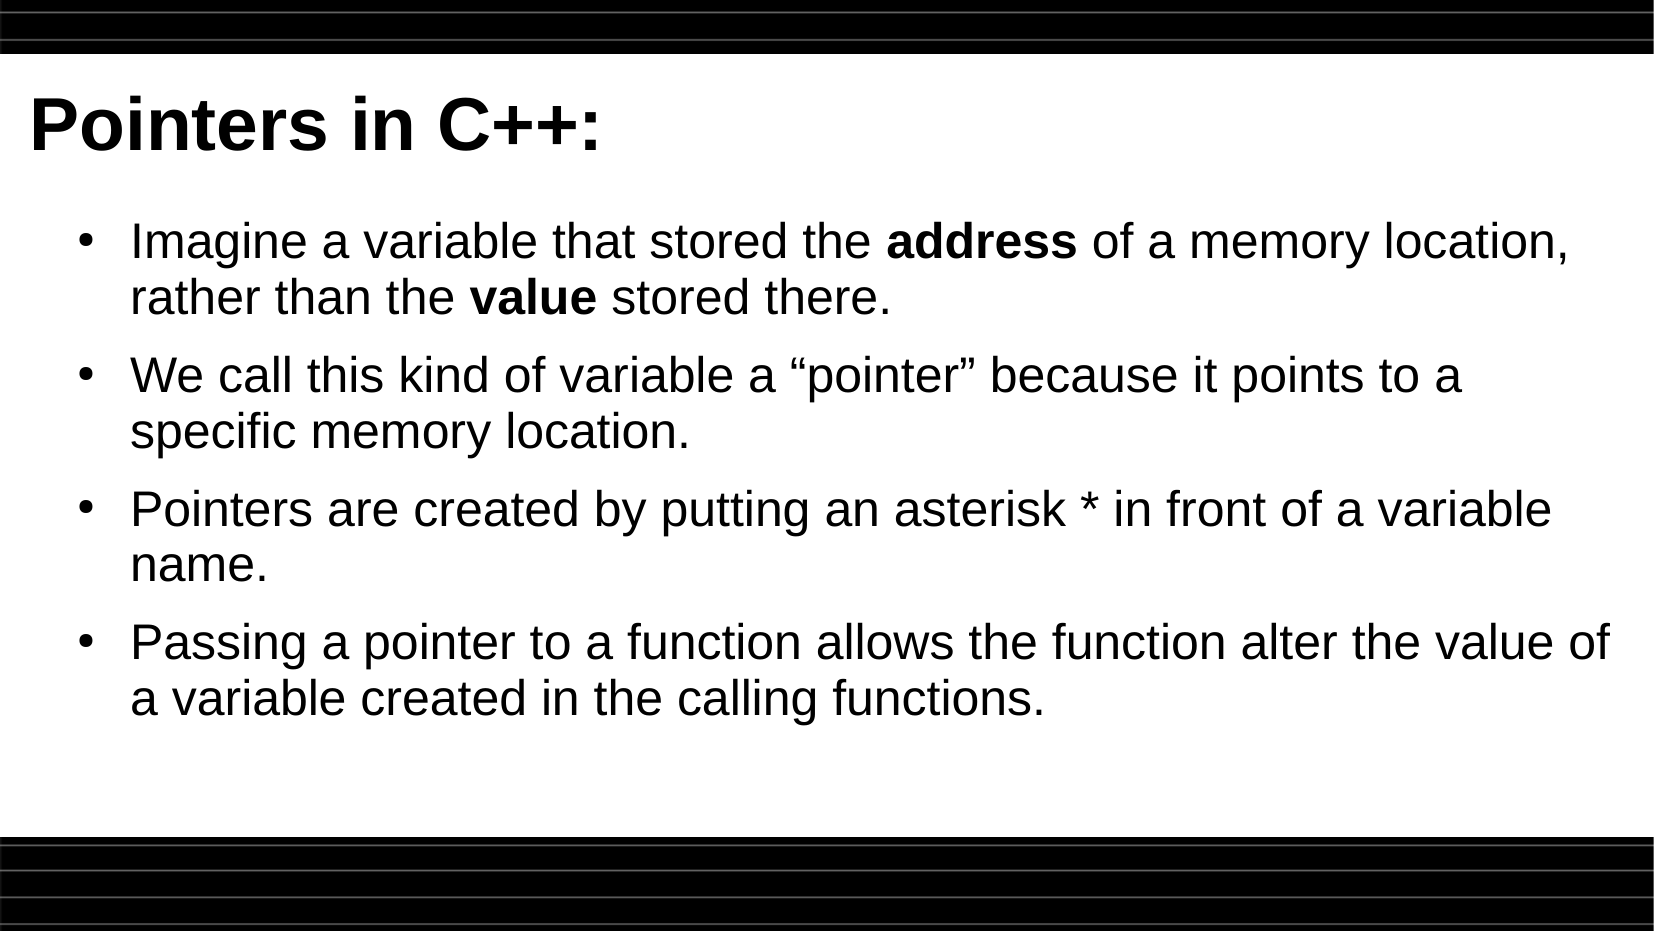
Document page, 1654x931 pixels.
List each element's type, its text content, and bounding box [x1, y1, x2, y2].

list Imagine a variable that stored the address of a memory location, rather than the value stored there. We call this kind of variable a “pointer” because it points to a specific memory location. Pointers are created by putting an asterisk * in front of a variable name. Passing a pointer to a function allows the function alter the value of a variable created in the calling functions. [59, 213, 1636, 826]
picture [0, 0, 1654, 54]
picture [0, 837, 1654, 931]
text_box Pointers in C++: [15, 75, 1546, 174]
